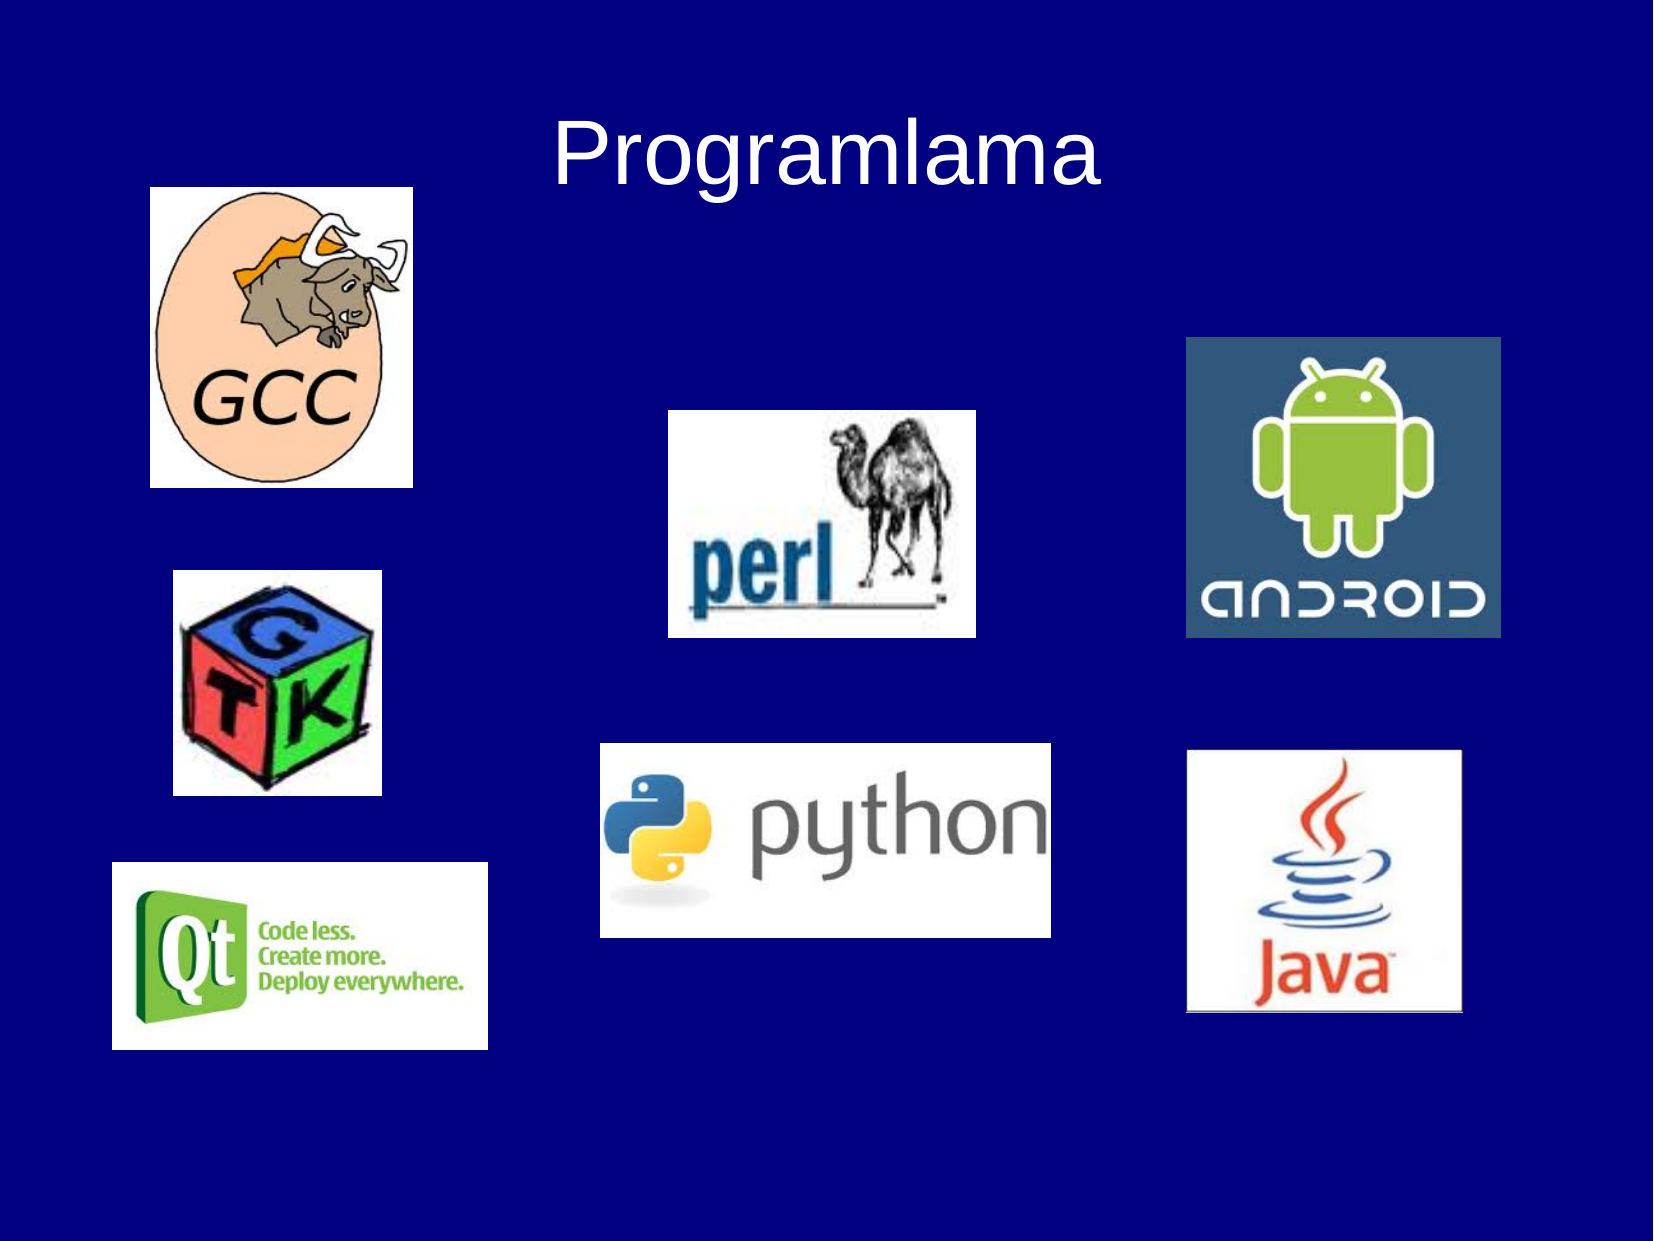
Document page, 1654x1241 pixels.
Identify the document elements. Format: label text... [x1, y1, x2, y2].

picture [173, 570, 382, 796]
picture [1186, 337, 1501, 638]
picture [112, 862, 488, 1051]
picture [1186, 749, 1463, 1013]
title Programlama [82, 101, 1571, 205]
picture [668, 410, 976, 638]
picture [150, 187, 413, 488]
picture [600, 743, 1051, 938]
